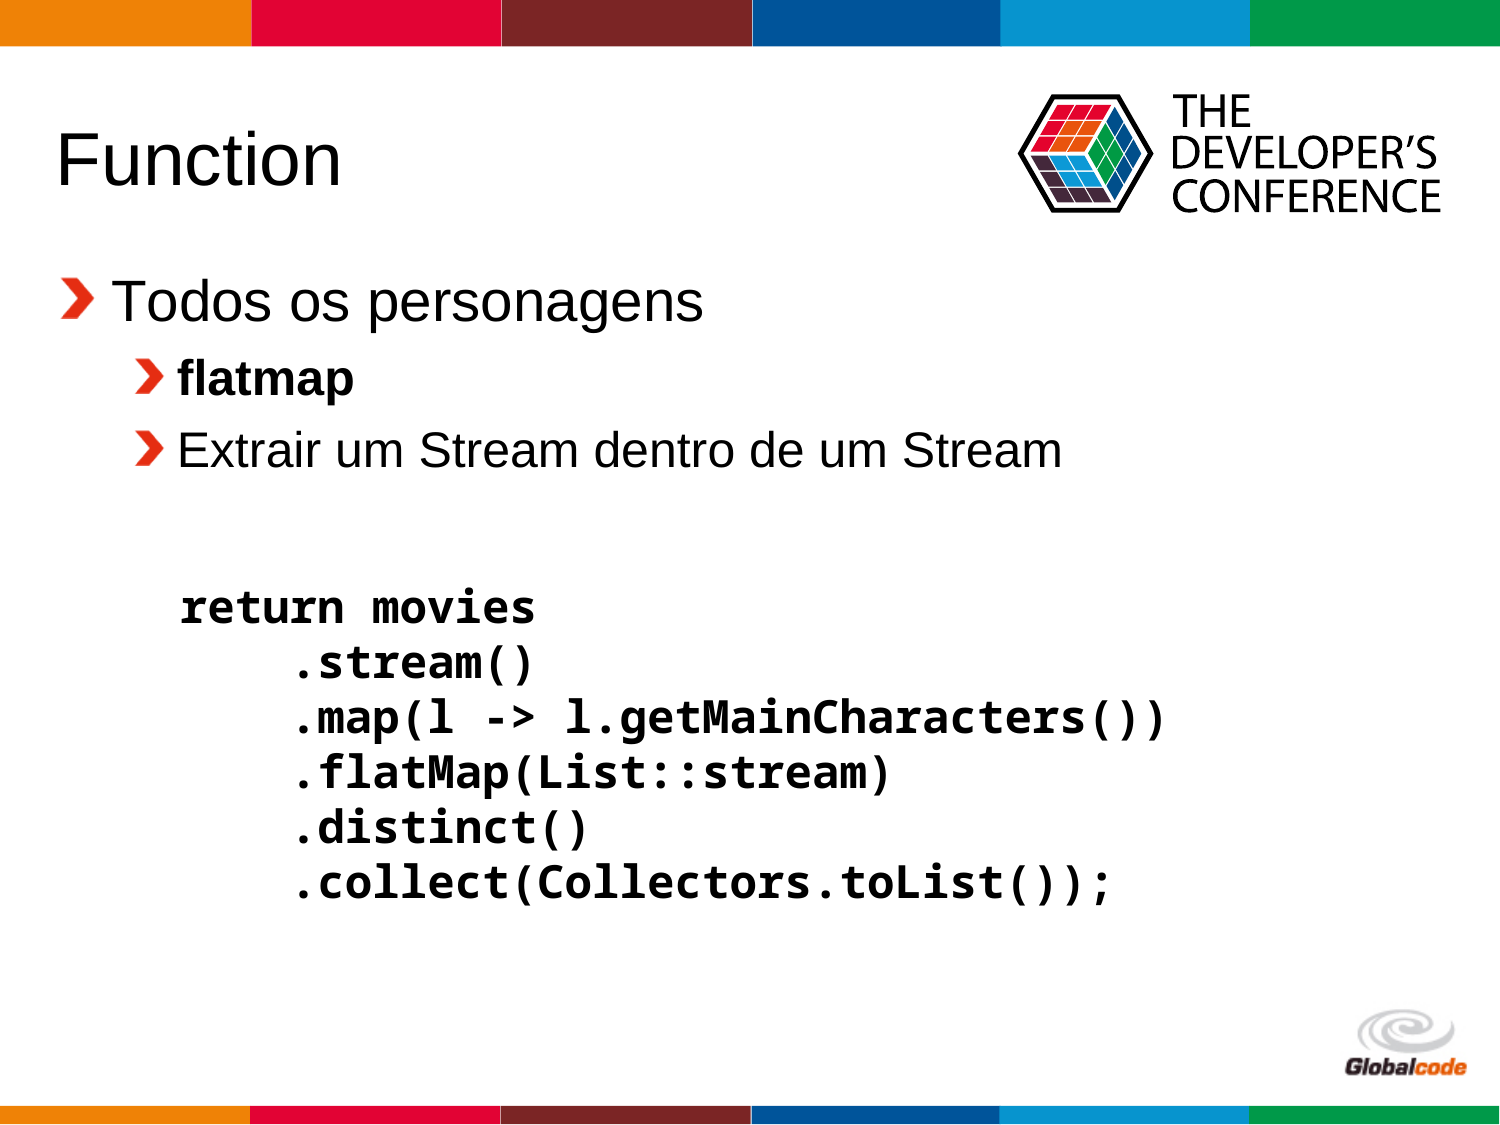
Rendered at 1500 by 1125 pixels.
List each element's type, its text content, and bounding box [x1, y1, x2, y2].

list Todos os personagens flatmap Extrair um Stream dentro de um Stream [41, 255, 1459, 999]
picture [1328, 964, 1486, 1105]
title Function [41, 79, 974, 231]
text_box return movies .stream() .map(l -> l.getMainCharacters()) .flatMap(List::stream) .distinct() .collect(Collectors.toList()); [165, 570, 1327, 946]
